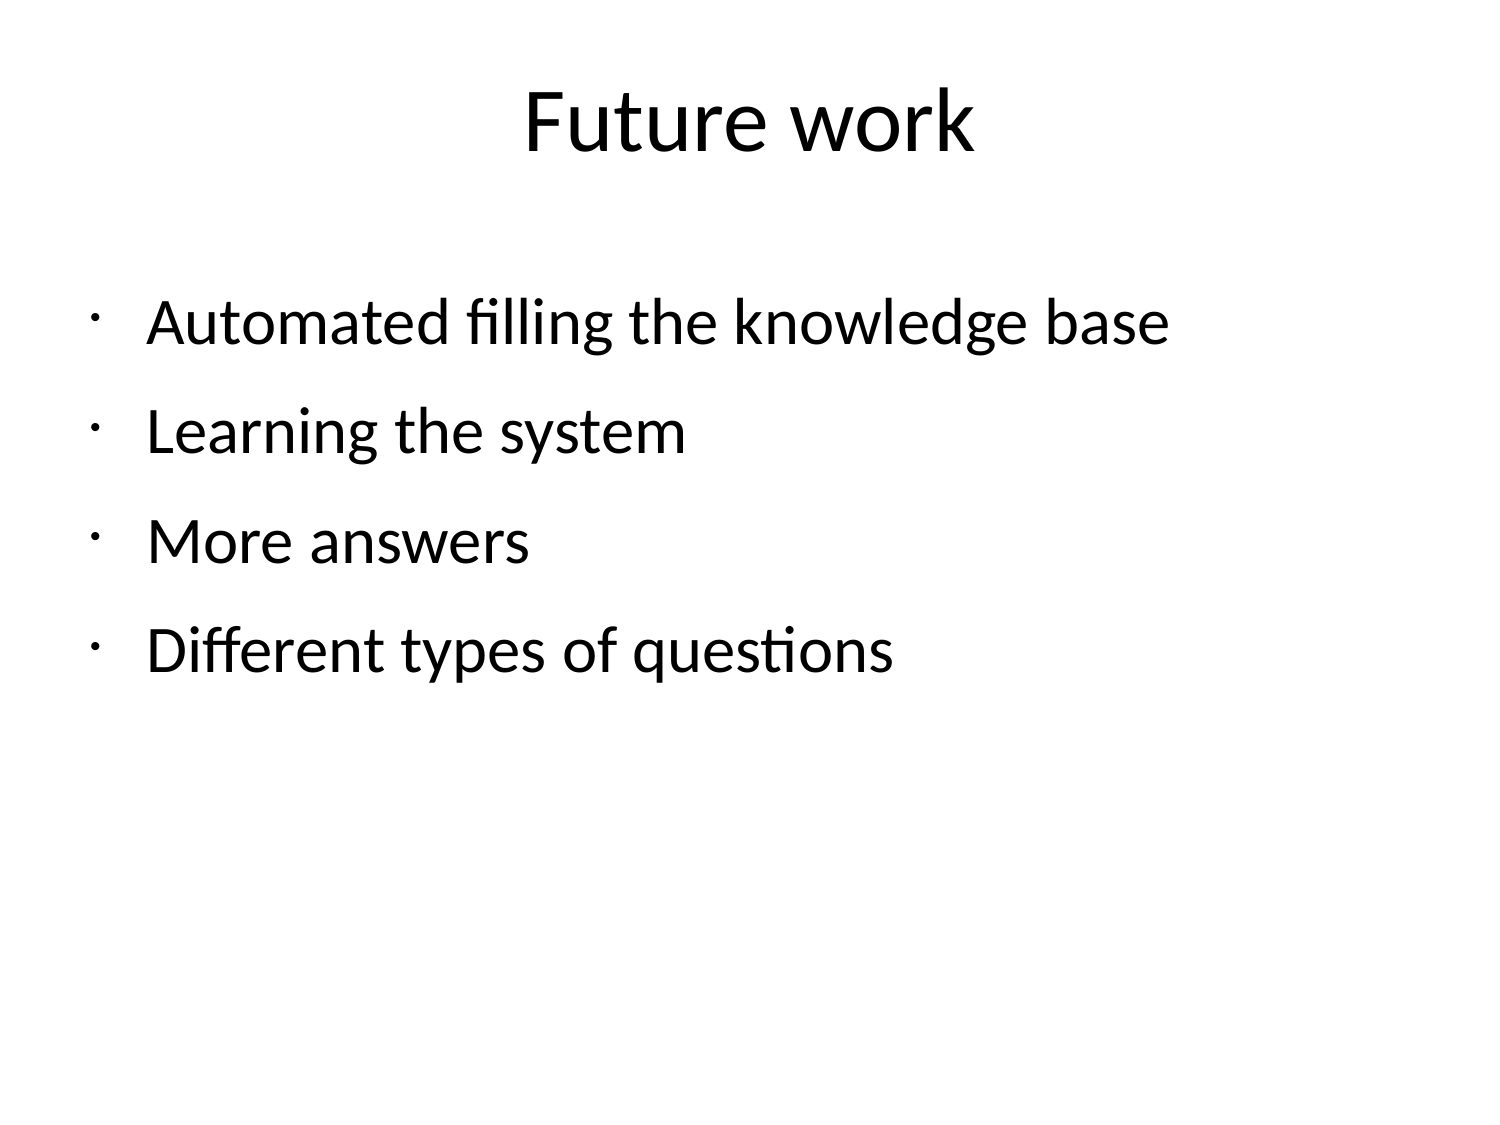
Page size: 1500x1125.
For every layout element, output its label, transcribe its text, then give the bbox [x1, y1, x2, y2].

list Automated filling the knowledge base Learning the system More answers Different types of questions [75, 262, 1425, 1005]
title Future work [75, 45, 1425, 256]
